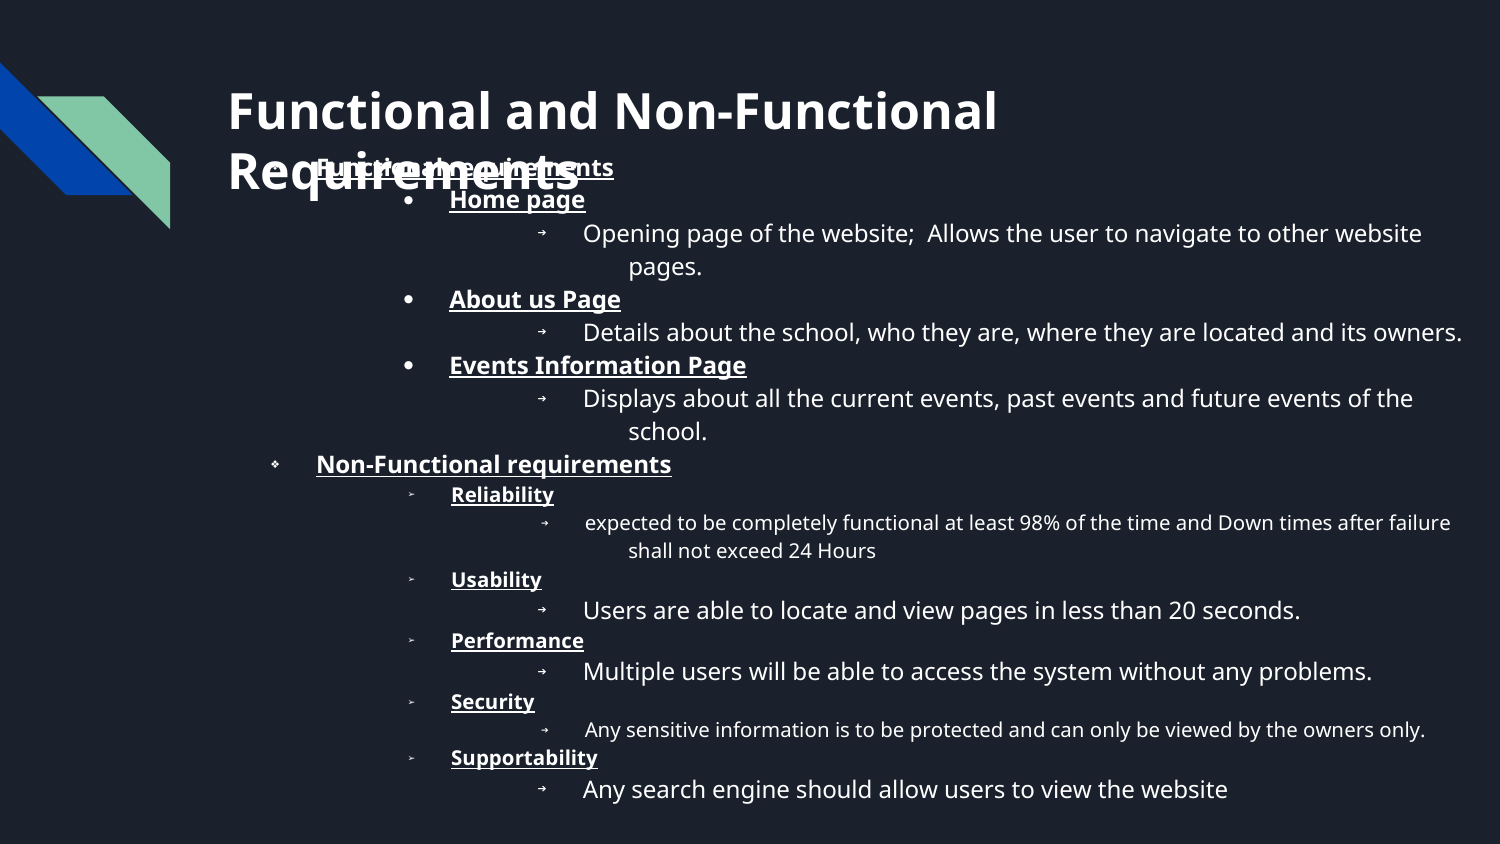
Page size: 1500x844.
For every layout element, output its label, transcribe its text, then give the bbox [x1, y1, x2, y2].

title Functional and Non-Functional Requirements [212, 64, 1368, 132]
list Functional requirements Home page Opening page of the website; Allows the user to navigate to other website pages. About us Page Details about the school, who they are, where they are located and its owners. Events Information Page Displays about all the current events, past events and future events of the school. Non-Functional requirements Reliability expected to be completely functional at least 98% of the time and Down times after failure shall not exceed 24 Hours Usability Users are able to locate and view pages in less than 20 seconds. Performance Multiple users will be able to access the system without any problems. Security Any sensitive information is to be protected and can only be viewed by the owners only. Supportability Any search engine should allow users to view the website [212, 132, 1500, 828]
